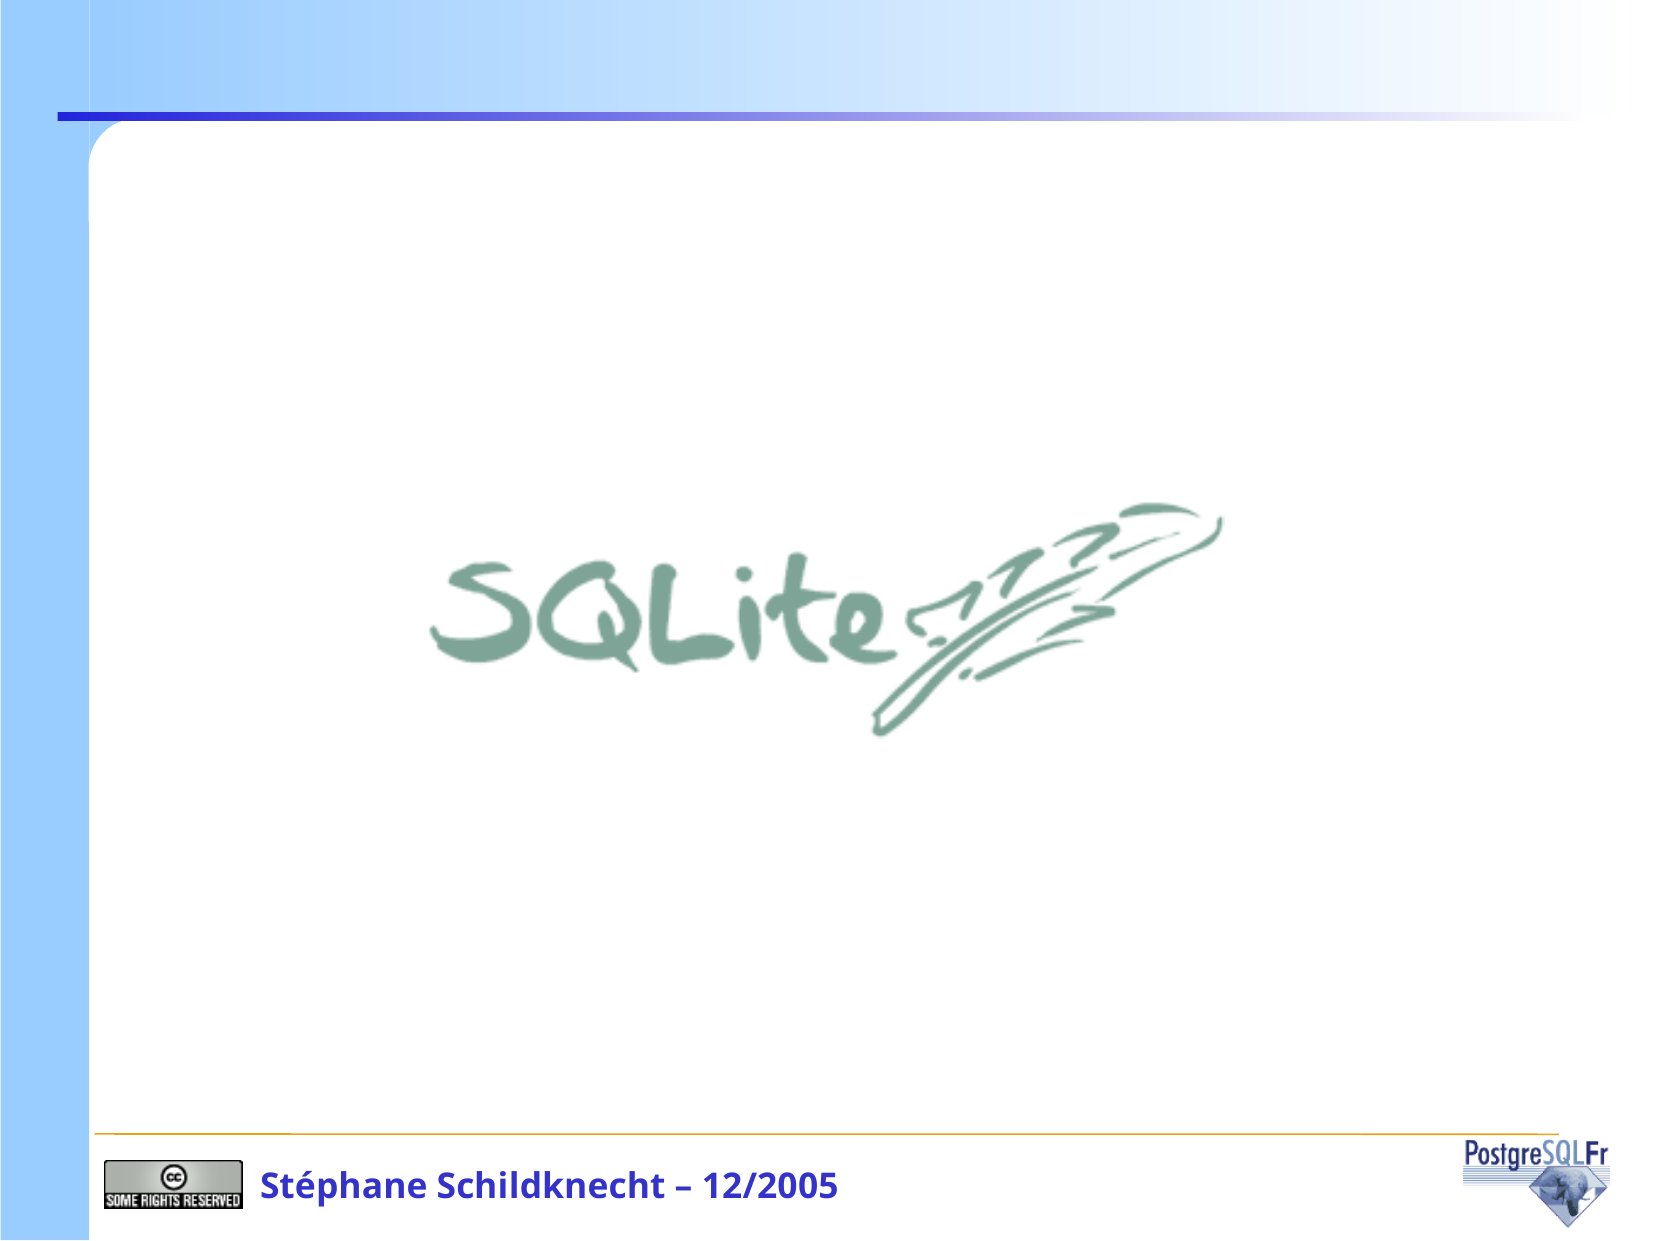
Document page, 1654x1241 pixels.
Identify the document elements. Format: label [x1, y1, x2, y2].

picture [428, 501, 1225, 739]
picture [104, 1160, 243, 1209]
picture [1462, 1139, 1610, 1228]
